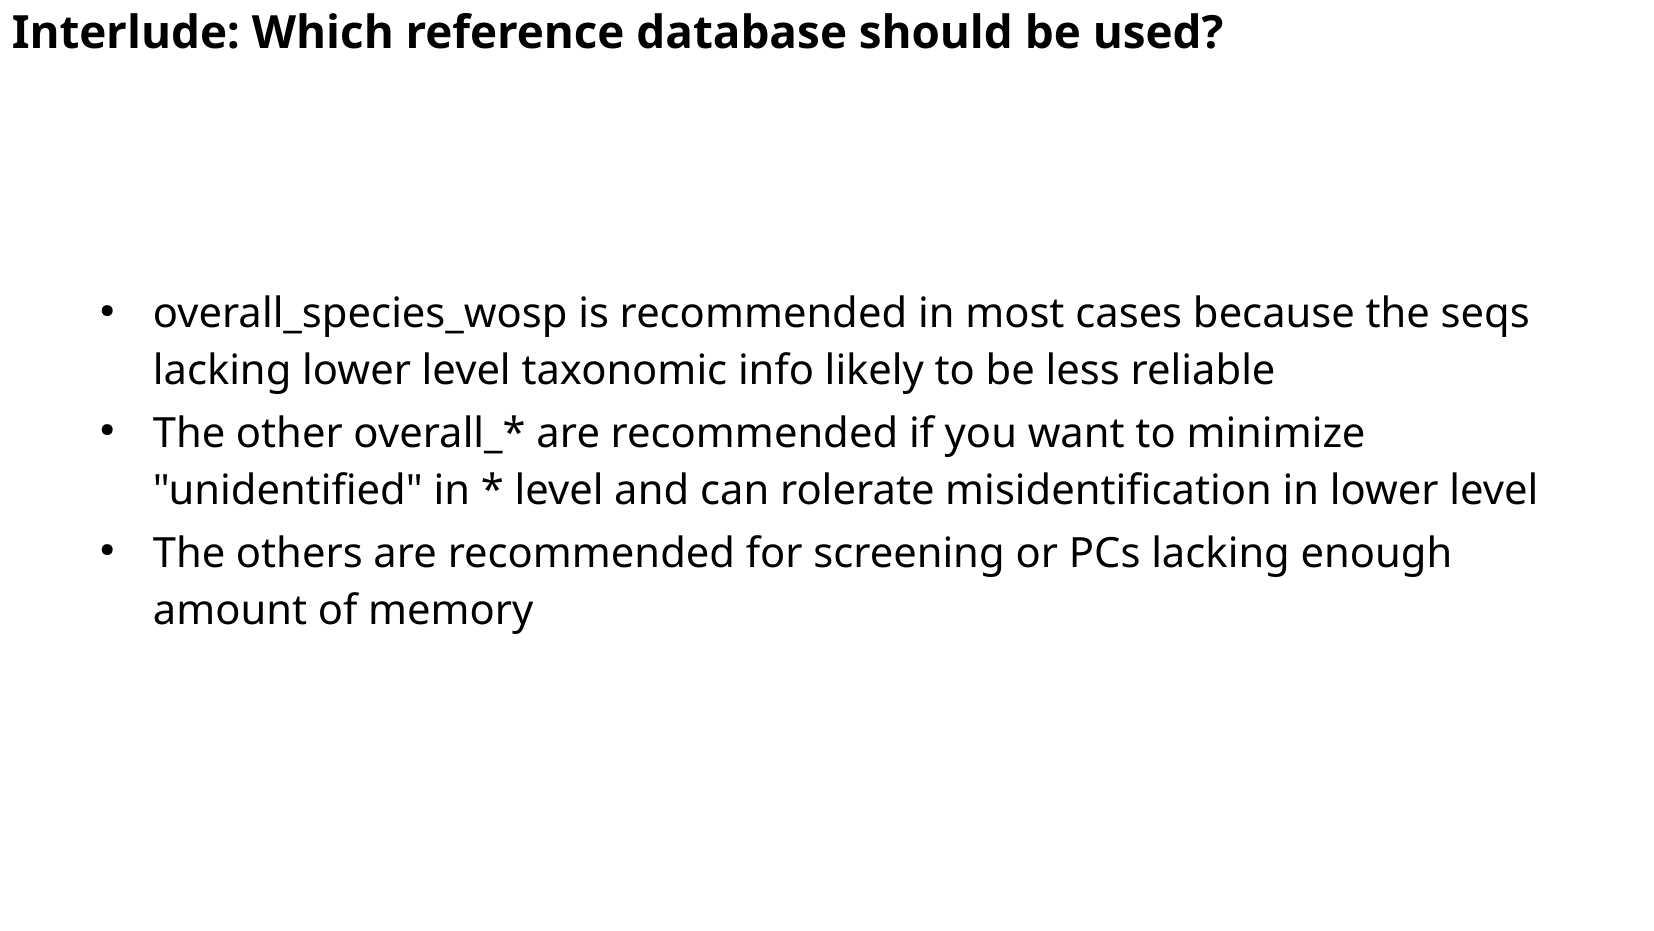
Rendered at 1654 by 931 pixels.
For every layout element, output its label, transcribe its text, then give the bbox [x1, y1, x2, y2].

list overall_species_wosp is recommended in most cases because the seqs lacking lower level taxonomic info likely to be less reliable The other overall_* are recommended if you want to minimize "unidentified" in * level and can rolerate misidentification in lower level The others are recommended for screening or PCs lacking enough amount of memory [82, 283, 1571, 648]
title Interlude: Which reference database should be used? [11, 0, 1642, 130]
